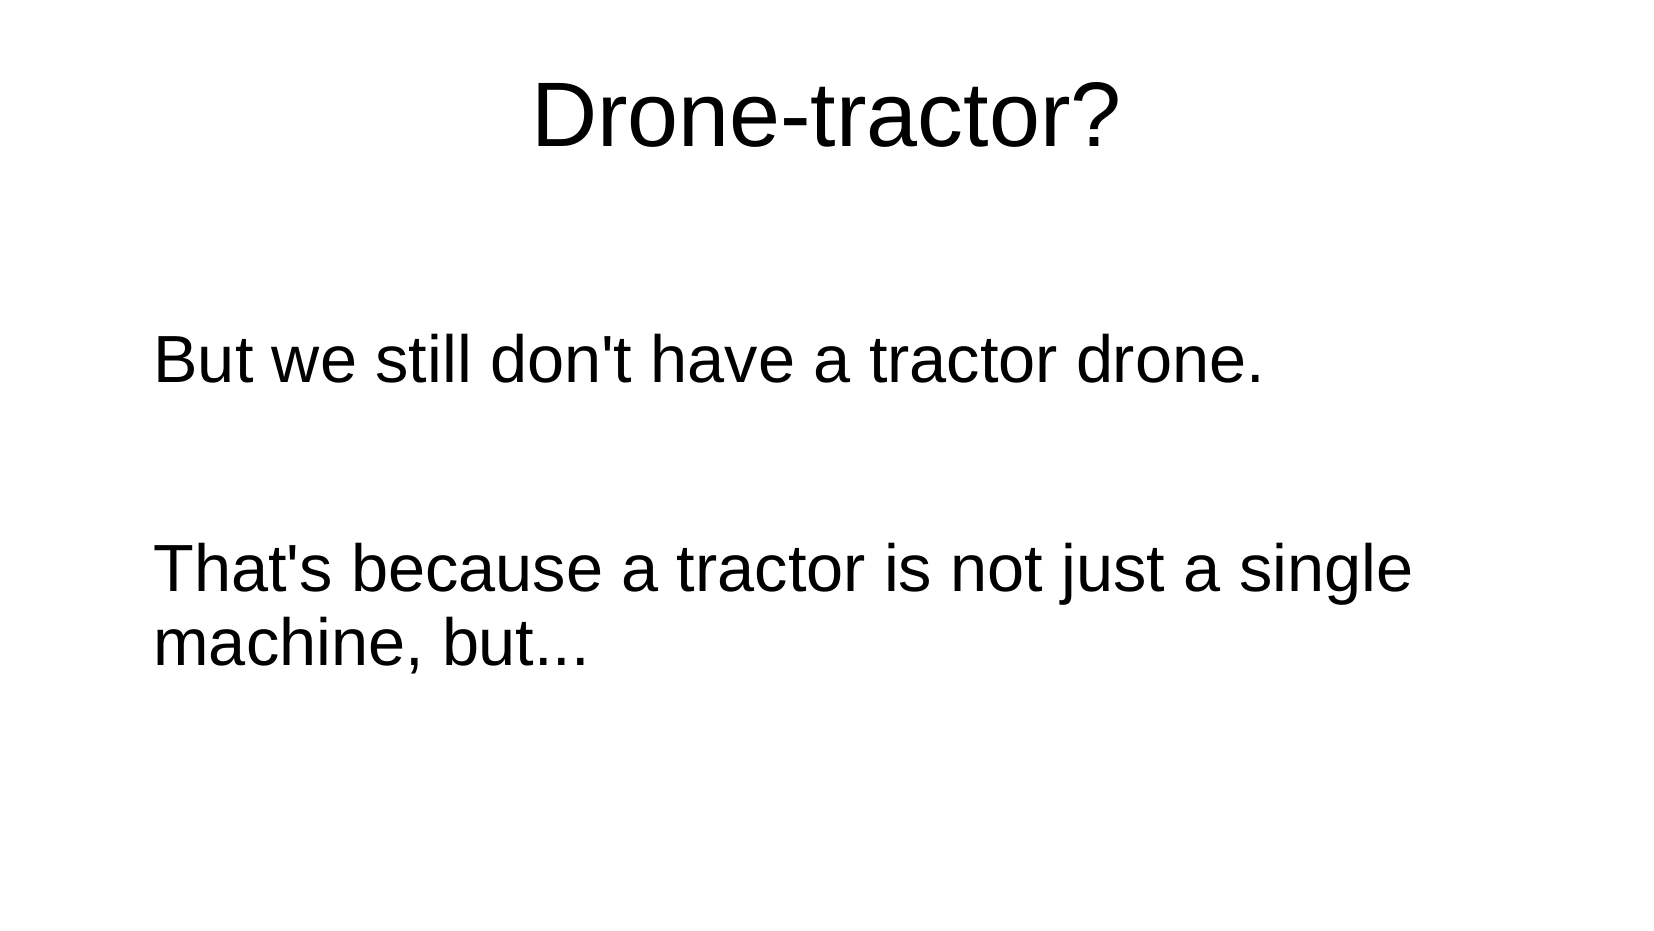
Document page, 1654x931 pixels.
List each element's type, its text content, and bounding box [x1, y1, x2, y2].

list But we still don't have a tractor drone. That's because a tractor is not just a single machine, but... [82, 217, 1571, 758]
title Drone-tractor? [82, 37, 1571, 193]
